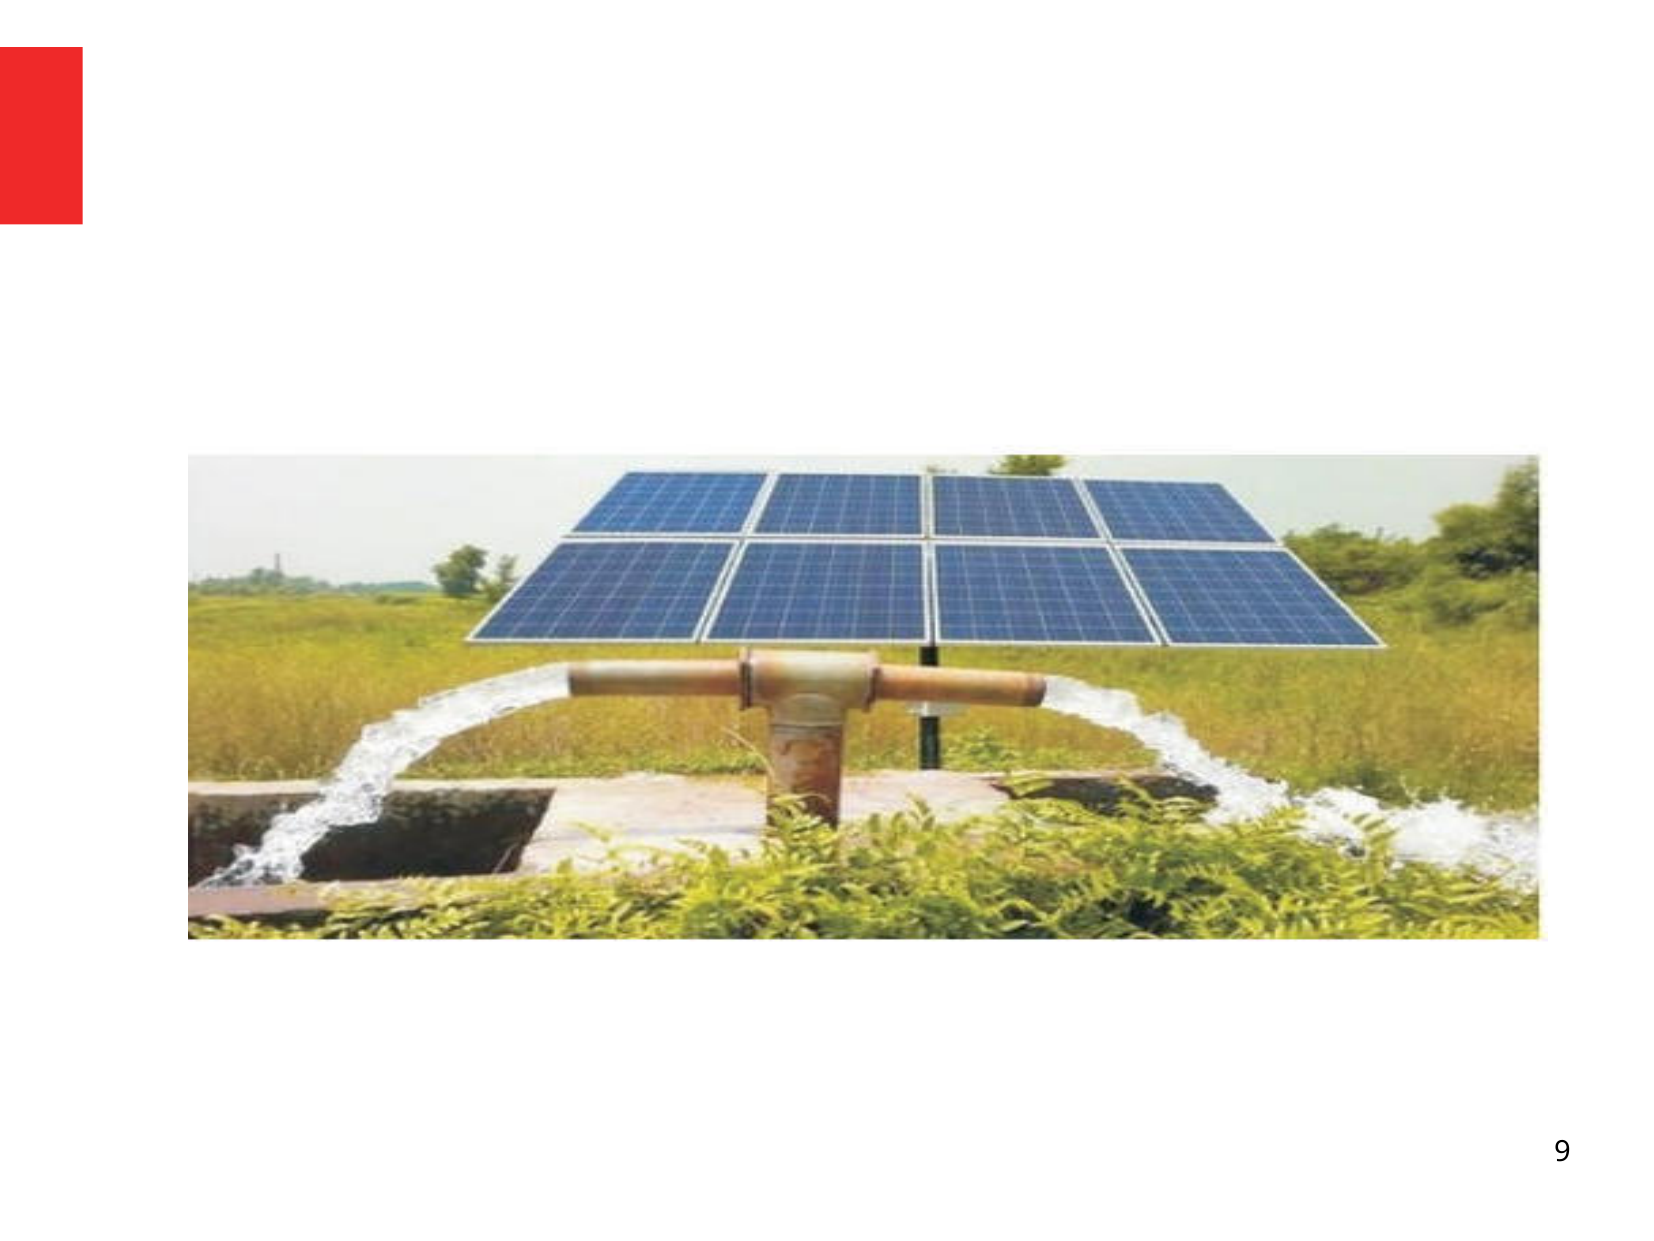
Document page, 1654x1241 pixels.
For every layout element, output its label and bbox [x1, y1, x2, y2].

picture [188, 213, 1548, 1182]
